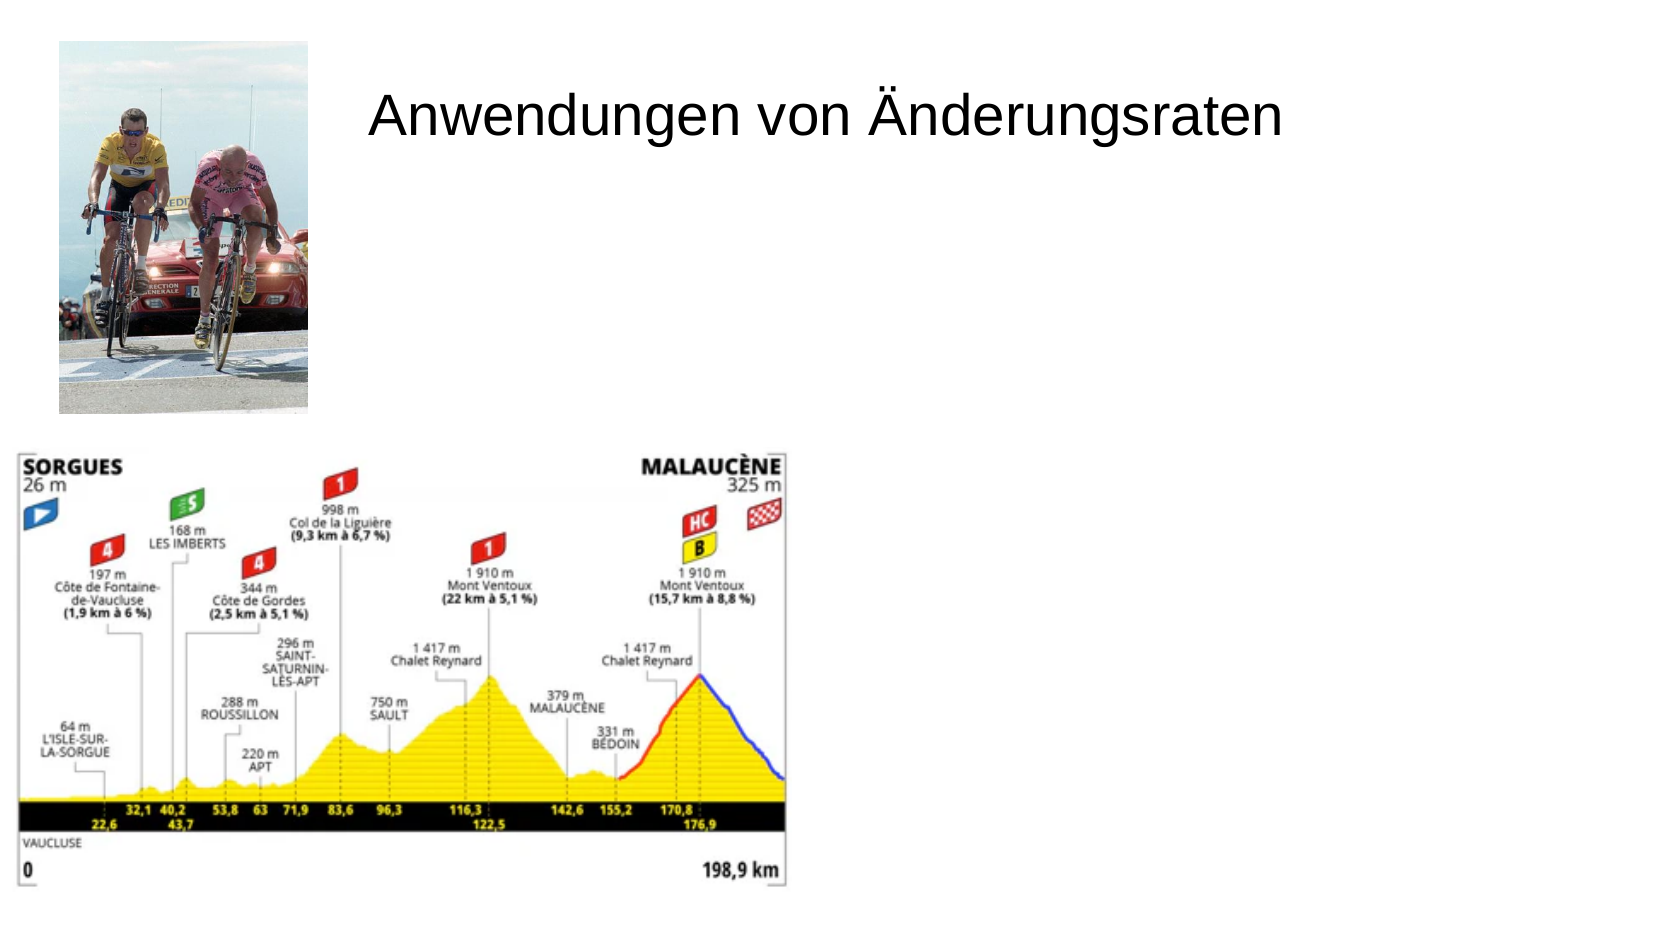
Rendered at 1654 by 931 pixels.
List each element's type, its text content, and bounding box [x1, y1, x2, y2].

picture [12, 447, 792, 893]
picture [59, 41, 308, 414]
title Anwendungen von Änderungsraten [82, 37, 1571, 193]
